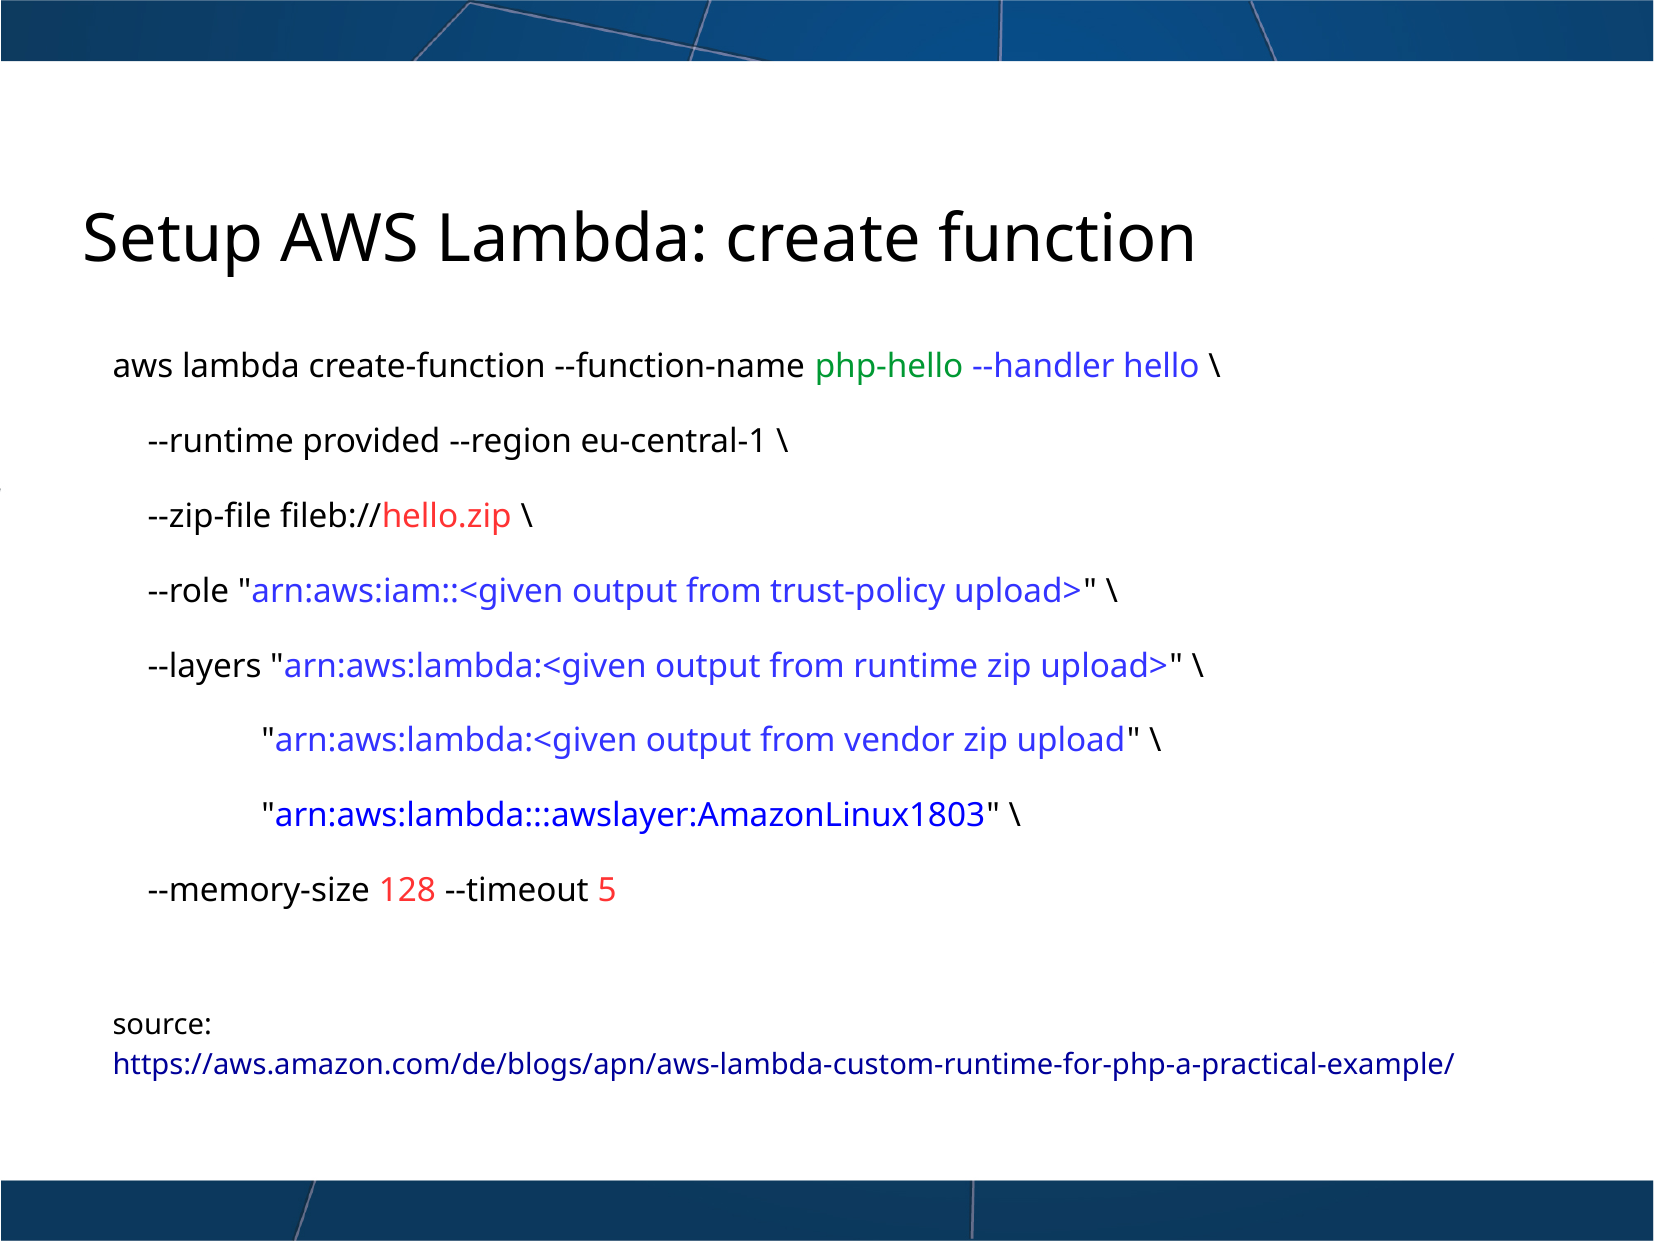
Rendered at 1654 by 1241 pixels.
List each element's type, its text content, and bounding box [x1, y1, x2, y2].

picture [0, 0, 1654, 1241]
title Setup AWS Lambda: create function [82, 139, 1571, 332]
list aws lambda create-function --function-name php-hello --handler hello \ --runtime provided --region eu-central-1 \ --zip-file fileb://hello.zip \ --role "arn:aws:iam::<given output from trust-policy upload>" \ --layers "arn:aws:lambda:<given output from runtime zip upload>" \ "arn:aws:lambda:<given output from vendor zip upload" \ "arn:aws:lambda:::awslayer:AmazonLinux1803" \ --memory-size 128 --timeout 5 source: https://aws.amazon.com/de/blogs/apn/aws-lambda-custom-runtime-for-php-a-practical-example/ [112, 342, 1613, 1151]
